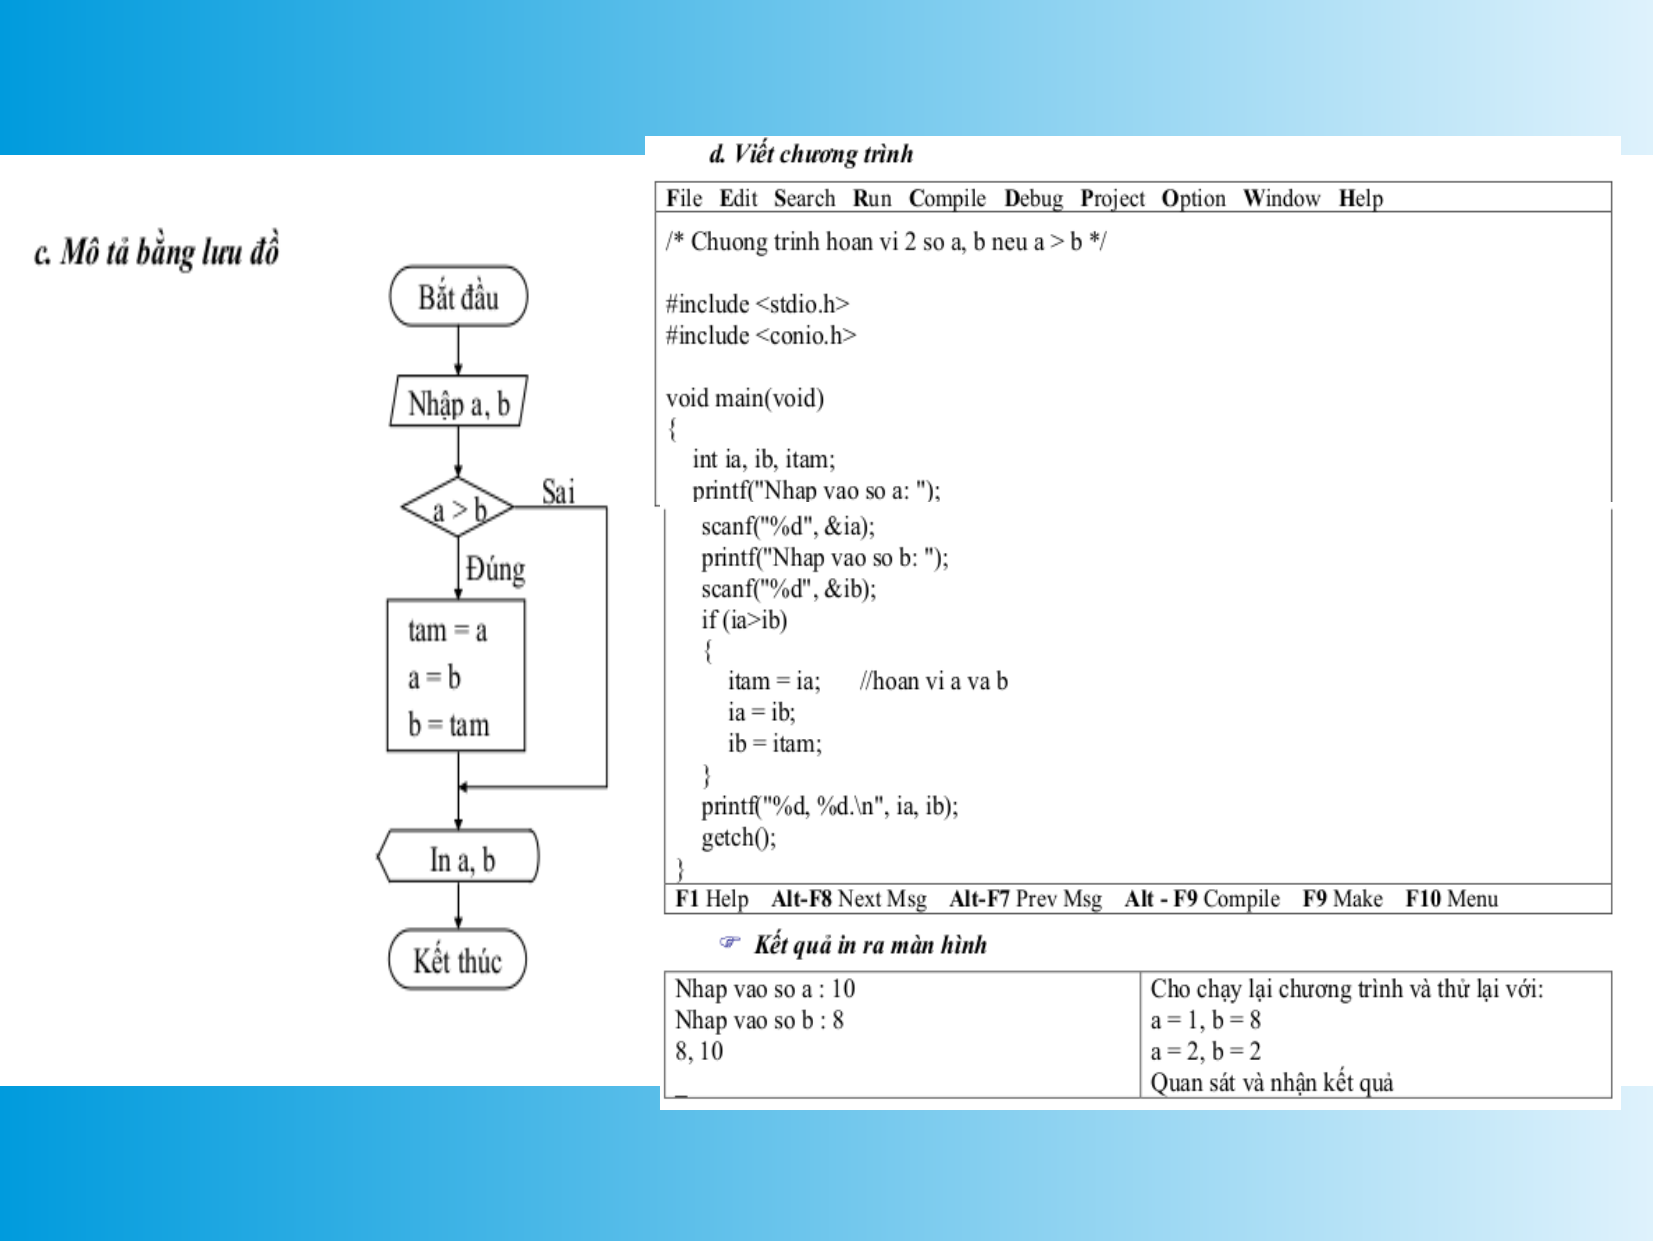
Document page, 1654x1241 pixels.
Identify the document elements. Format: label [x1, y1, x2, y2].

picture [645, 136, 1621, 1111]
picture [23, 224, 631, 1006]
